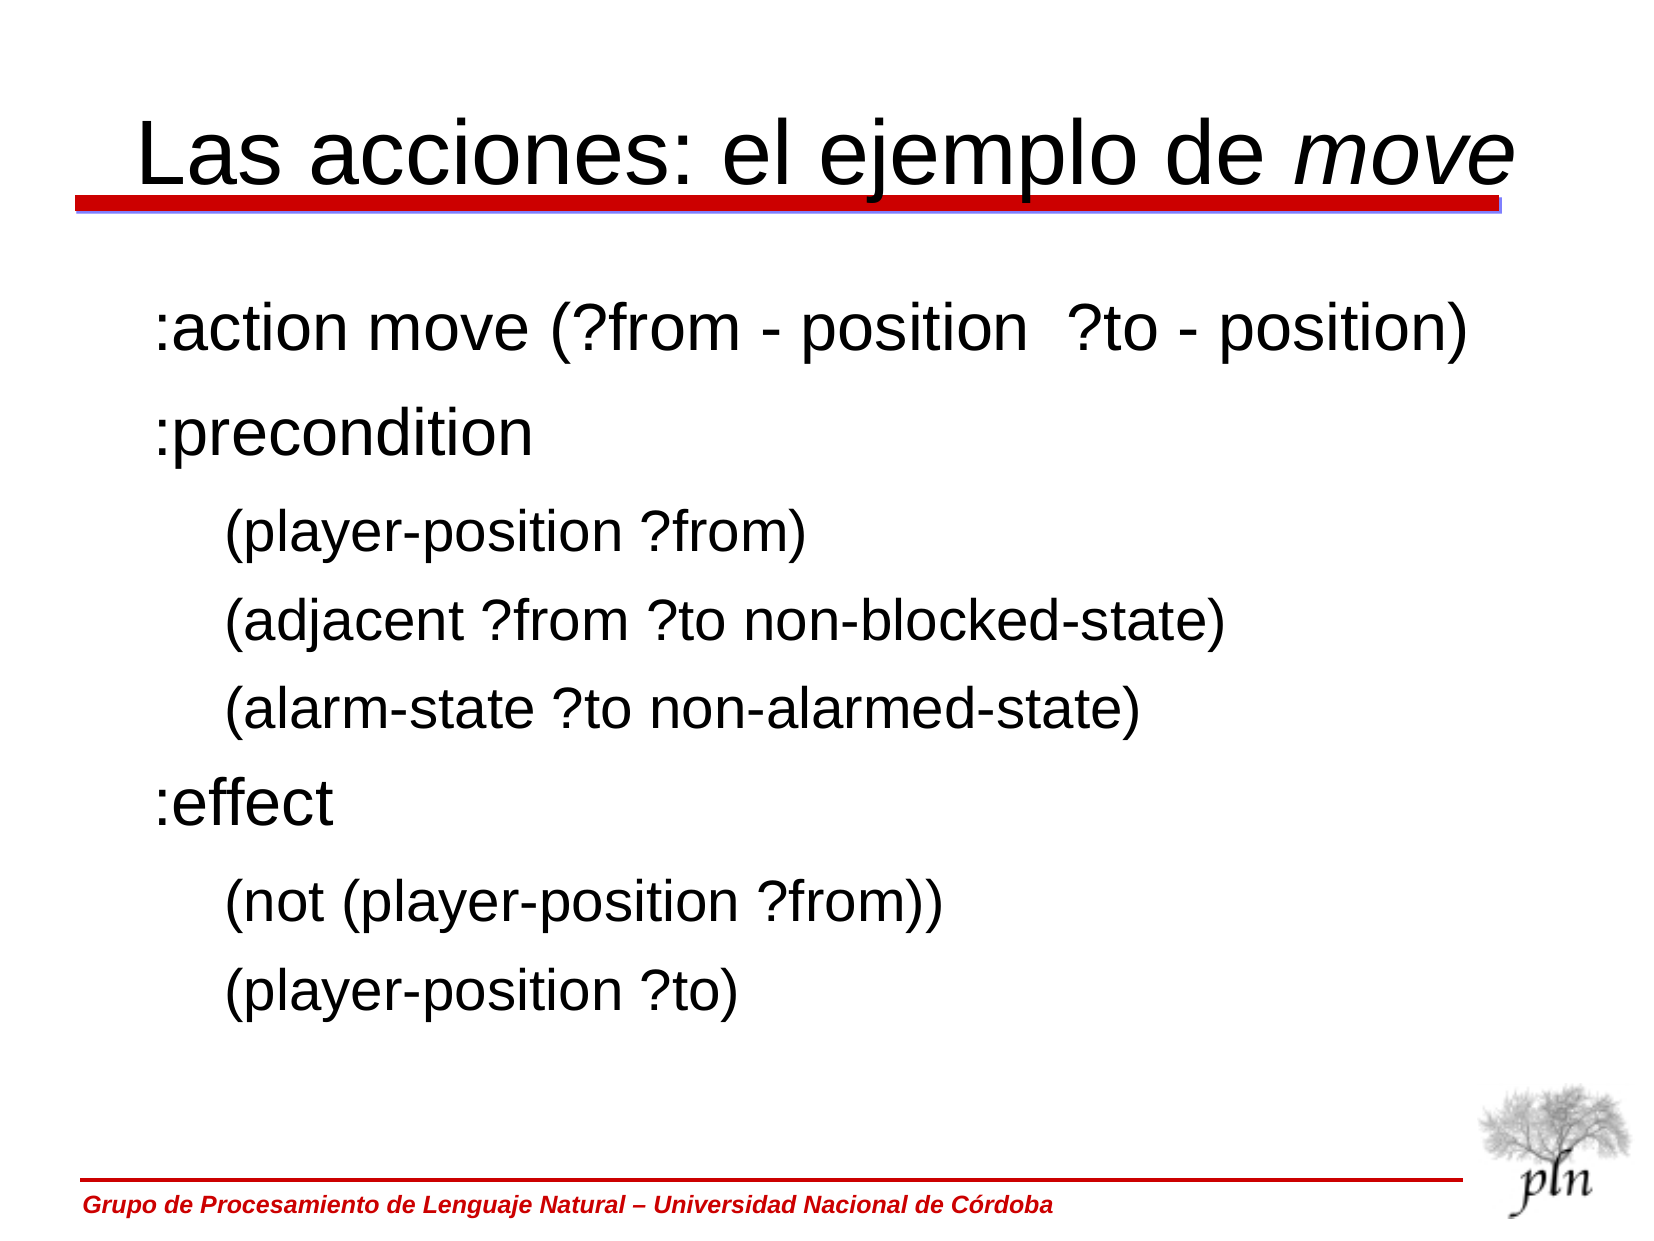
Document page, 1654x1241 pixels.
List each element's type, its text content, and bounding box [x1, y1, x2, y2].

title Las acciones: el ejemplo de move [82, 49, 1571, 257]
picture [1477, 1083, 1635, 1219]
list :action move (?from - position ?to - position) :precondition (player-position ?from) (adjacent ?from ?to non-blocked-state) (alarm-state ?to non-alarmed-state) :effect (not (player-position ?from)) (player-position ?to) [82, 290, 1571, 1109]
